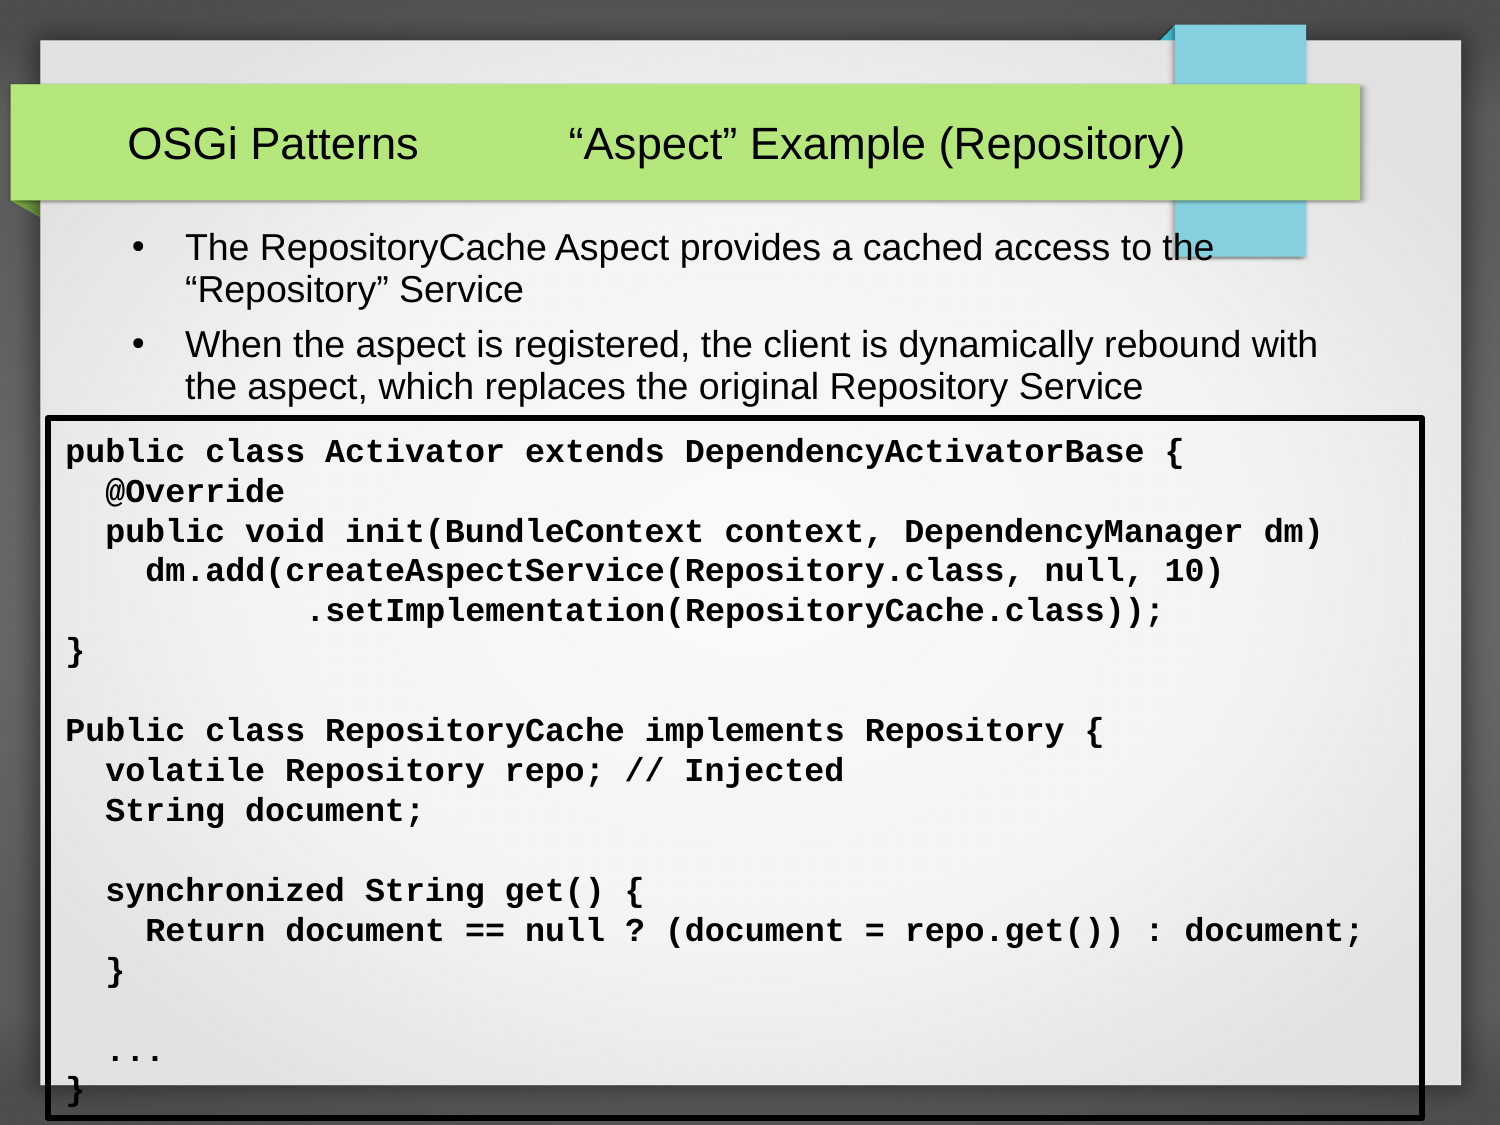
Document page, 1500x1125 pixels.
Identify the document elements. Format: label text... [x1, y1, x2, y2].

list The RepositoryCache Aspect provides a cached access to the “Repository” Service When the aspect is registered, the client is dynamically rebound with the aspect, which replaces the original Repository Service [99, 218, 1375, 415]
picture [0, 0, 1500, 1125]
text_box public class Activator extends DependencyActivatorBase { @Override public void init(BundleContext context, DependencyManager dm) dm.add(createAspectService(Repository.class, null, 10) .setImplementation(RepositoryCache.class)); } Public class RepositoryCache implements Repository { volatile Repository repo; // Injected String document; synchronized String get() { Return document == null ? (document = repo.get()) : document; } ... } [47, 418, 1423, 1118]
title OSGi Patterns “Aspect” Example (Repository) [112, 42, 1454, 246]
